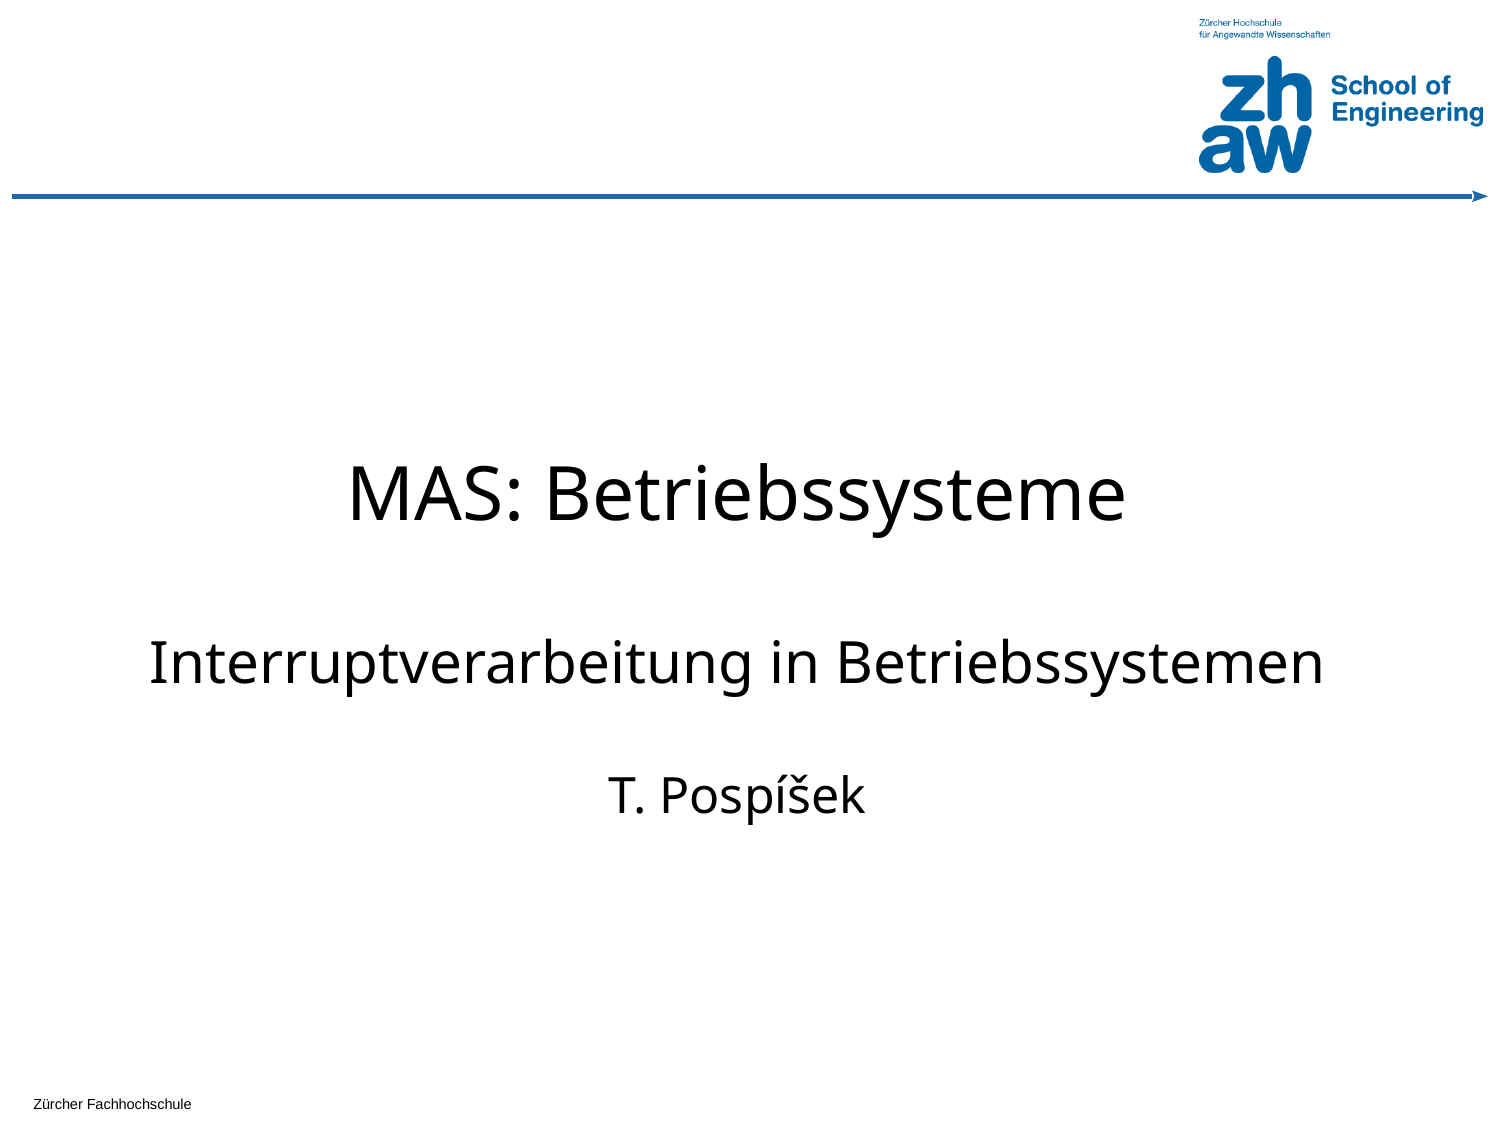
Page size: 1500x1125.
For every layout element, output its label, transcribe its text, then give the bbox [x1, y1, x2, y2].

picture [1199, 19, 1483, 173]
text_box MAS: Betriebssysteme Interruptverarbeitung in Betriebssystemen T. Pospíšek [112, 262, 1363, 913]
